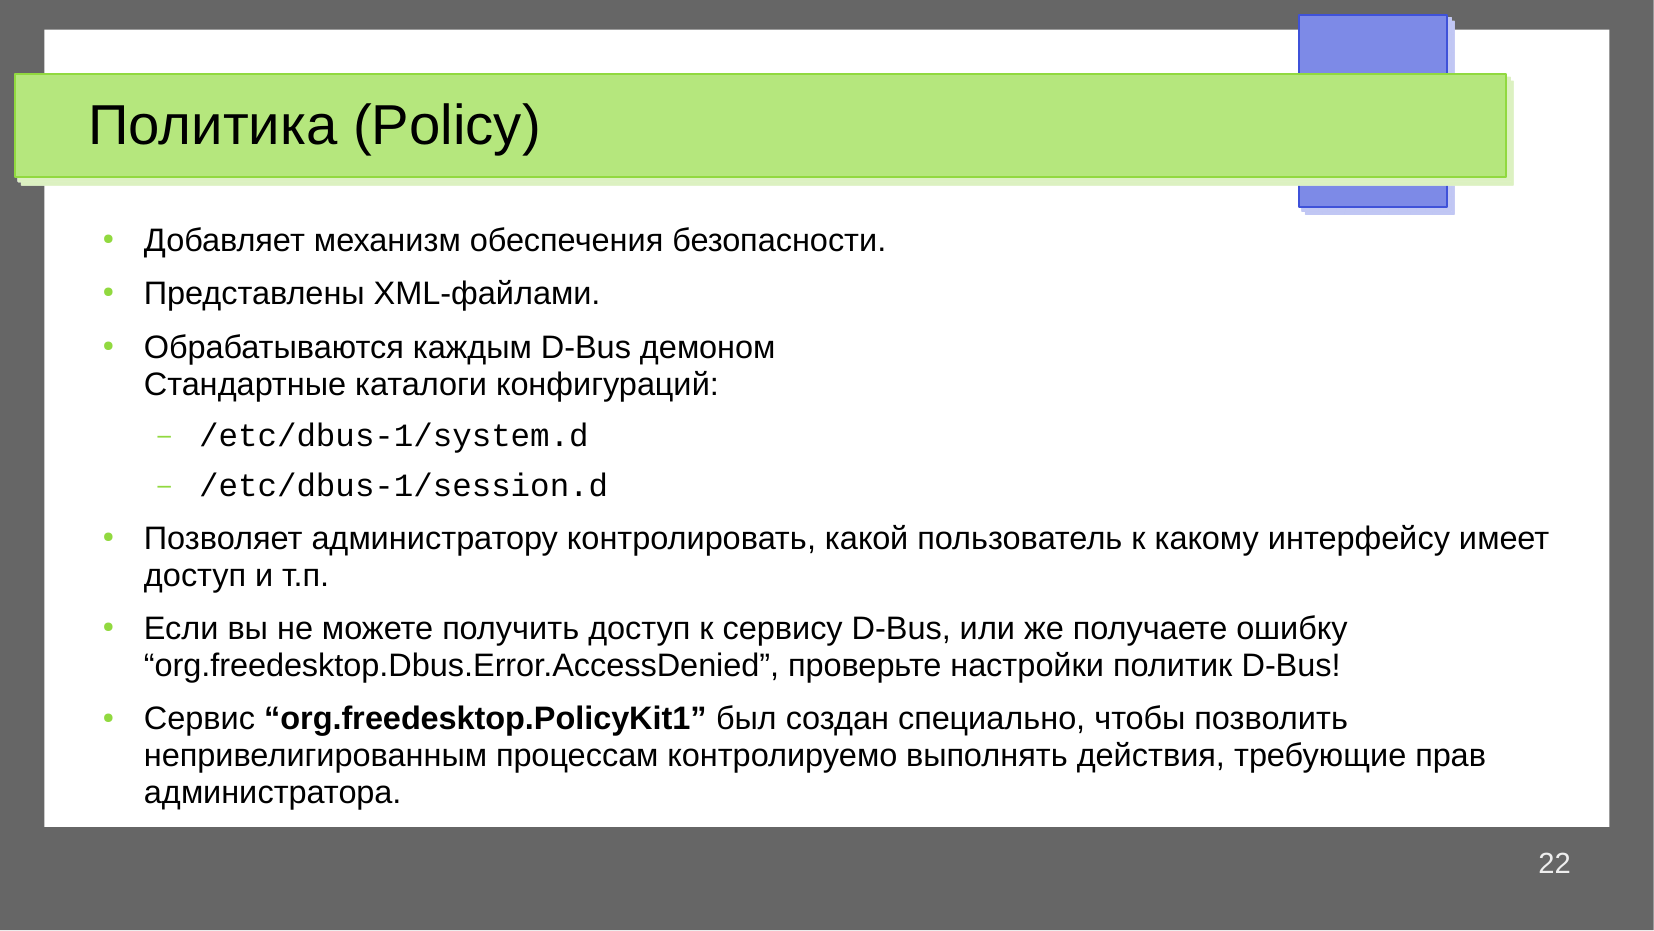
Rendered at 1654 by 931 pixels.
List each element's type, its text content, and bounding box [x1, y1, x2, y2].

list Добавляет механизм обеспечения безопасности. Представлены XML-файлами. Обрабатываются каждым D-Bus демоном Стандартные каталоги конфигураций: /etc/dbus-1/system.d /etc/dbus-1/session.d Позволяет администратору контролировать, какой пользователь к какому интерфейсу имеет доступ и т.п. Если вы не можете получить доступ к сервису D-Bus, или же получаете ошибку “org.freedesktop.Dbus.Error.AccessDenied”, проверьте настройки политик D-Bus! Сервис “org.freedesktop.PolicyKit1” был создан специально, чтобы позволить непривелигированным процессам контролируемо выполнять действия, требующие прав администратора. [88, 221, 1565, 813]
title Политика (Policy) [88, 73, 1506, 178]
